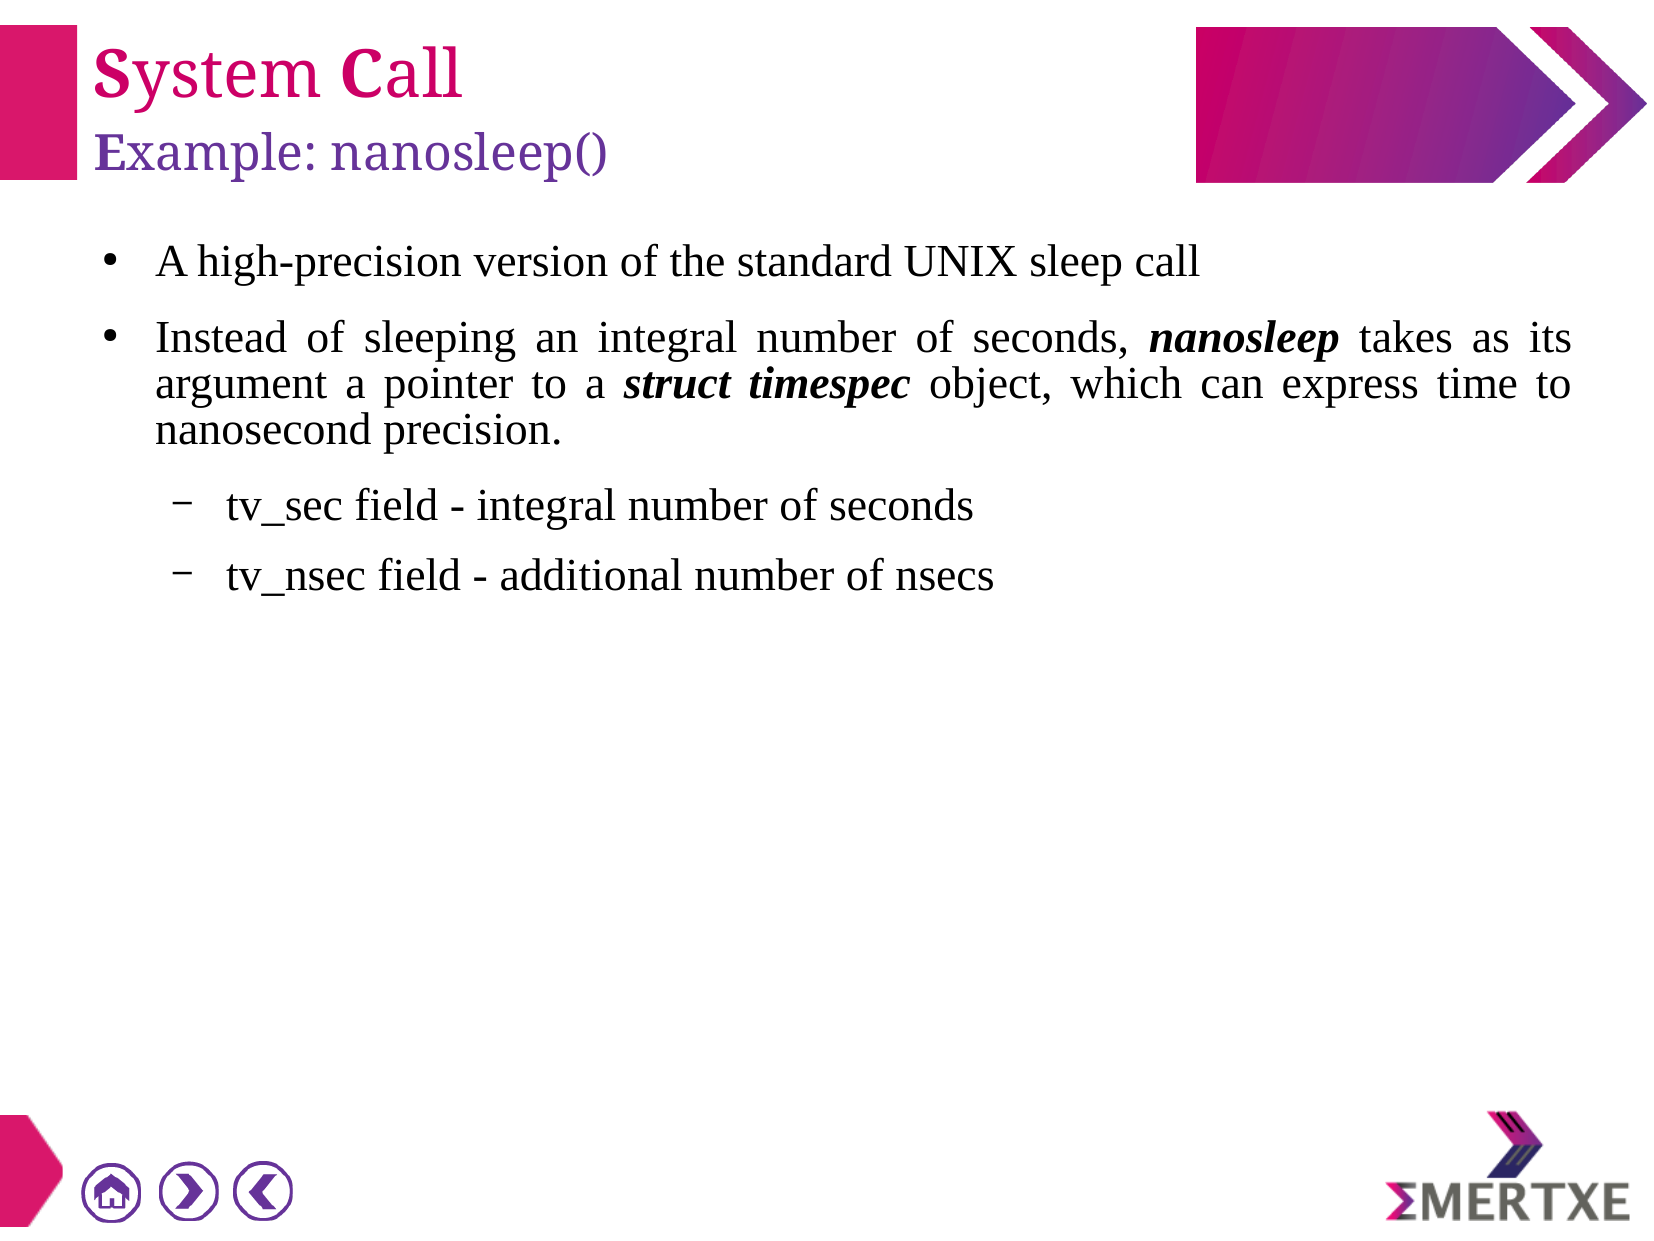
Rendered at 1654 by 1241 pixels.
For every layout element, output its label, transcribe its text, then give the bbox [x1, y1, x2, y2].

picture [1571, 27, 1647, 183]
list A high-precision version of the standard UNIX sleep call Instead of sleeping an integral number of seconds, nanosleep takes as its argument a pointer to a struct timespec object, which can express time to nanosecond precision. tv_sec field - integral number of seconds tv_nsec field - additional number of nsecs [84, 240, 1573, 1081]
picture [81, 1163, 141, 1223]
picture [159, 1161, 219, 1221]
title System Call Example: nanosleep() [93, 2, 1571, 210]
picture [233, 1161, 293, 1222]
picture [1385, 1107, 1631, 1221]
